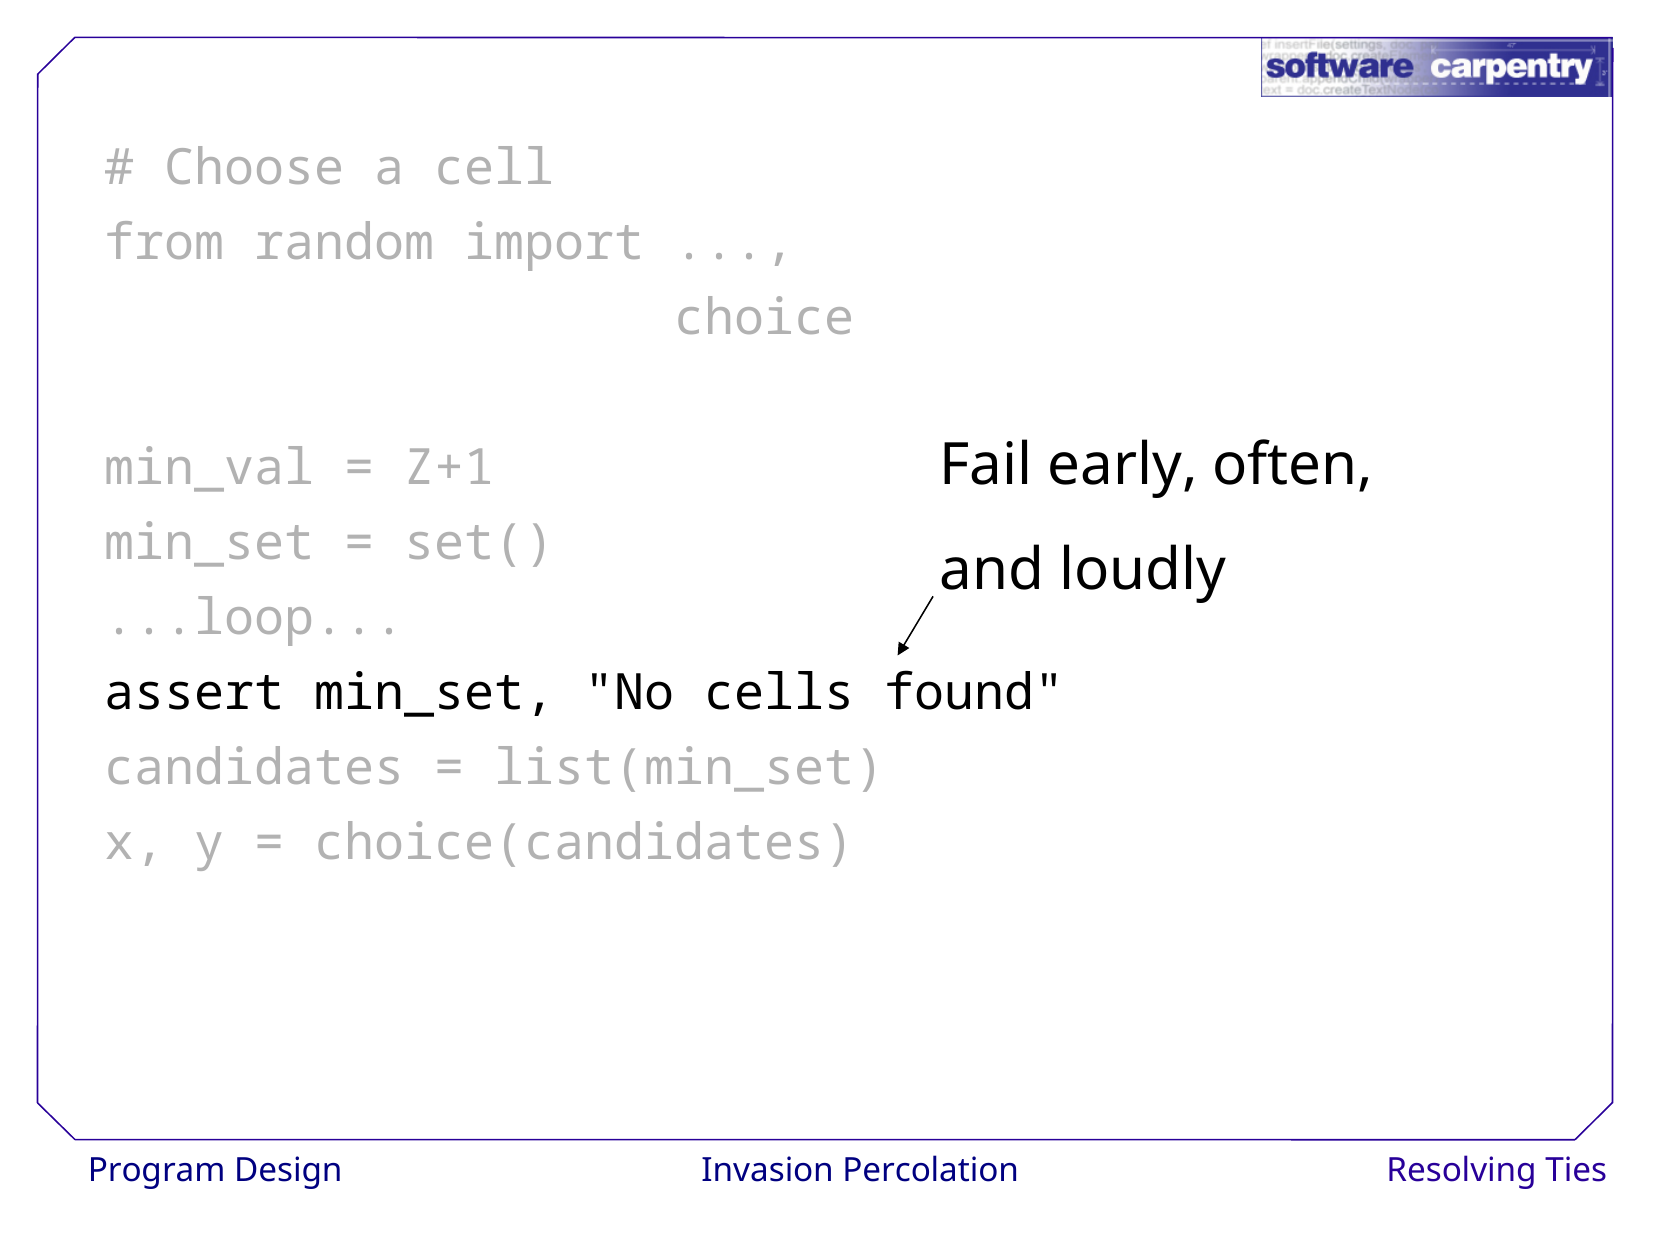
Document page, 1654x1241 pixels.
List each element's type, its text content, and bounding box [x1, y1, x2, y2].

text_box Fail early, often, and loudly [924, 383, 1383, 609]
picture [1261, 39, 1613, 97]
text_box # Choose a cell from random import ..., choice min_val = Z+1 min_set = set() ...loop... assert min_set, "No cells found" candidates = list(min_set) x, y = choice(candidates) [89, 112, 1508, 1117]
